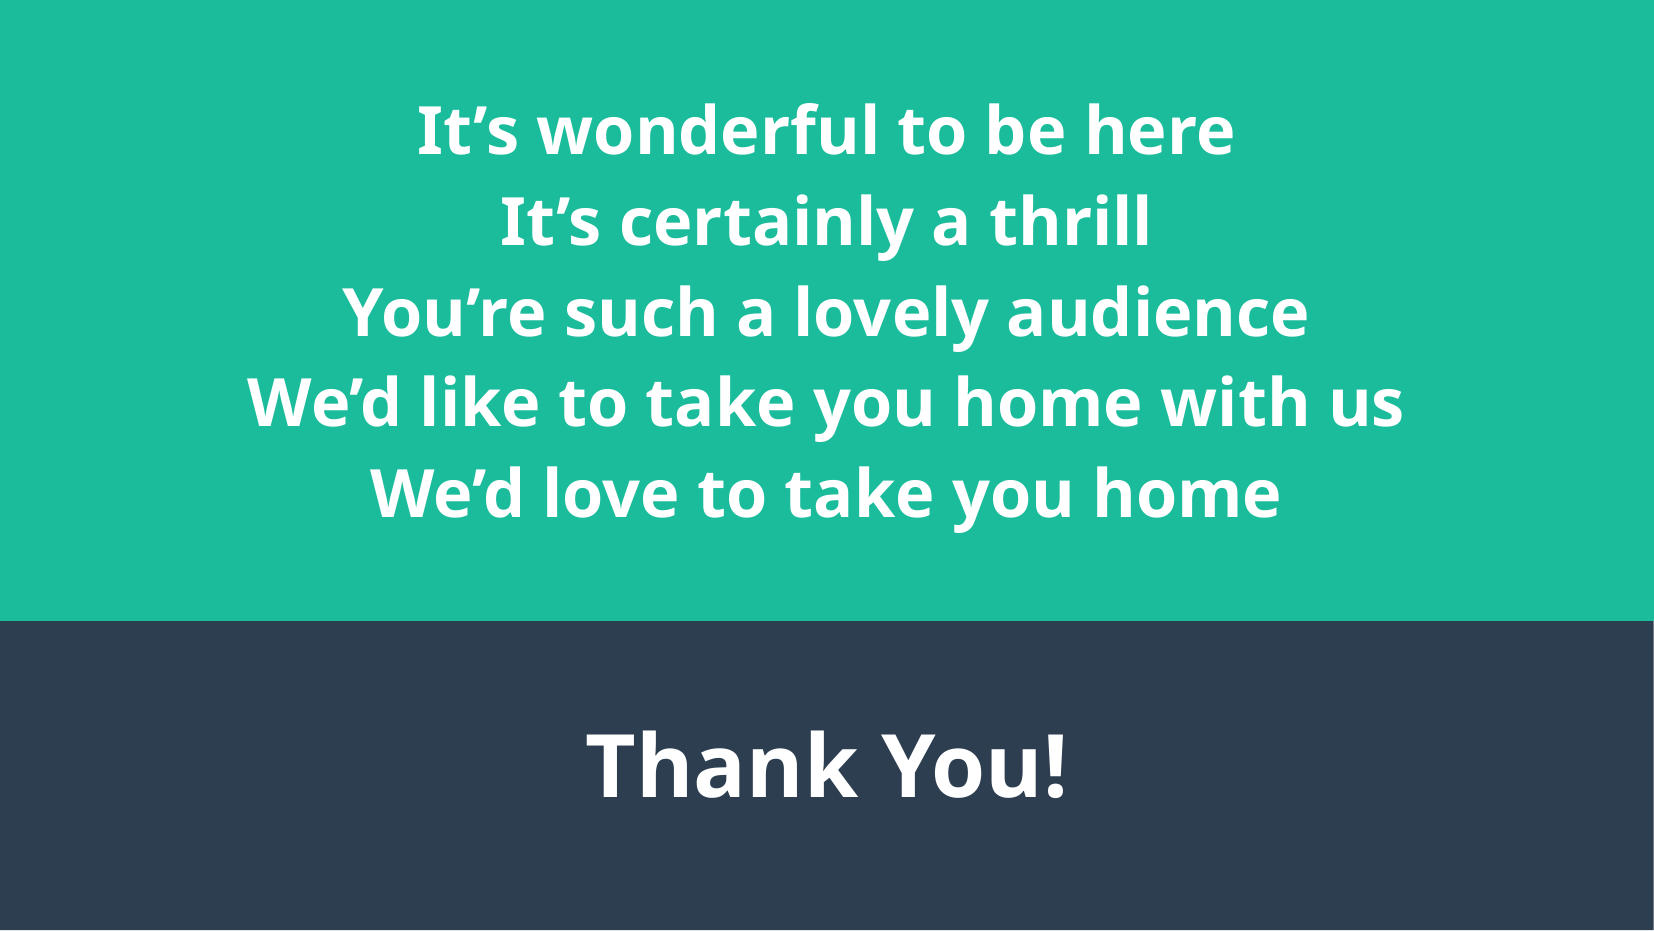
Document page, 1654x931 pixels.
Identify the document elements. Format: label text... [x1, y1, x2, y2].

subtitle Thank You! [59, 642, 1595, 886]
title It’s wonderful to be here It’s certainly a thrill You’re such a lovely audience We’d like to take you home with us We’d love to take you home [59, 37, 1595, 583]
